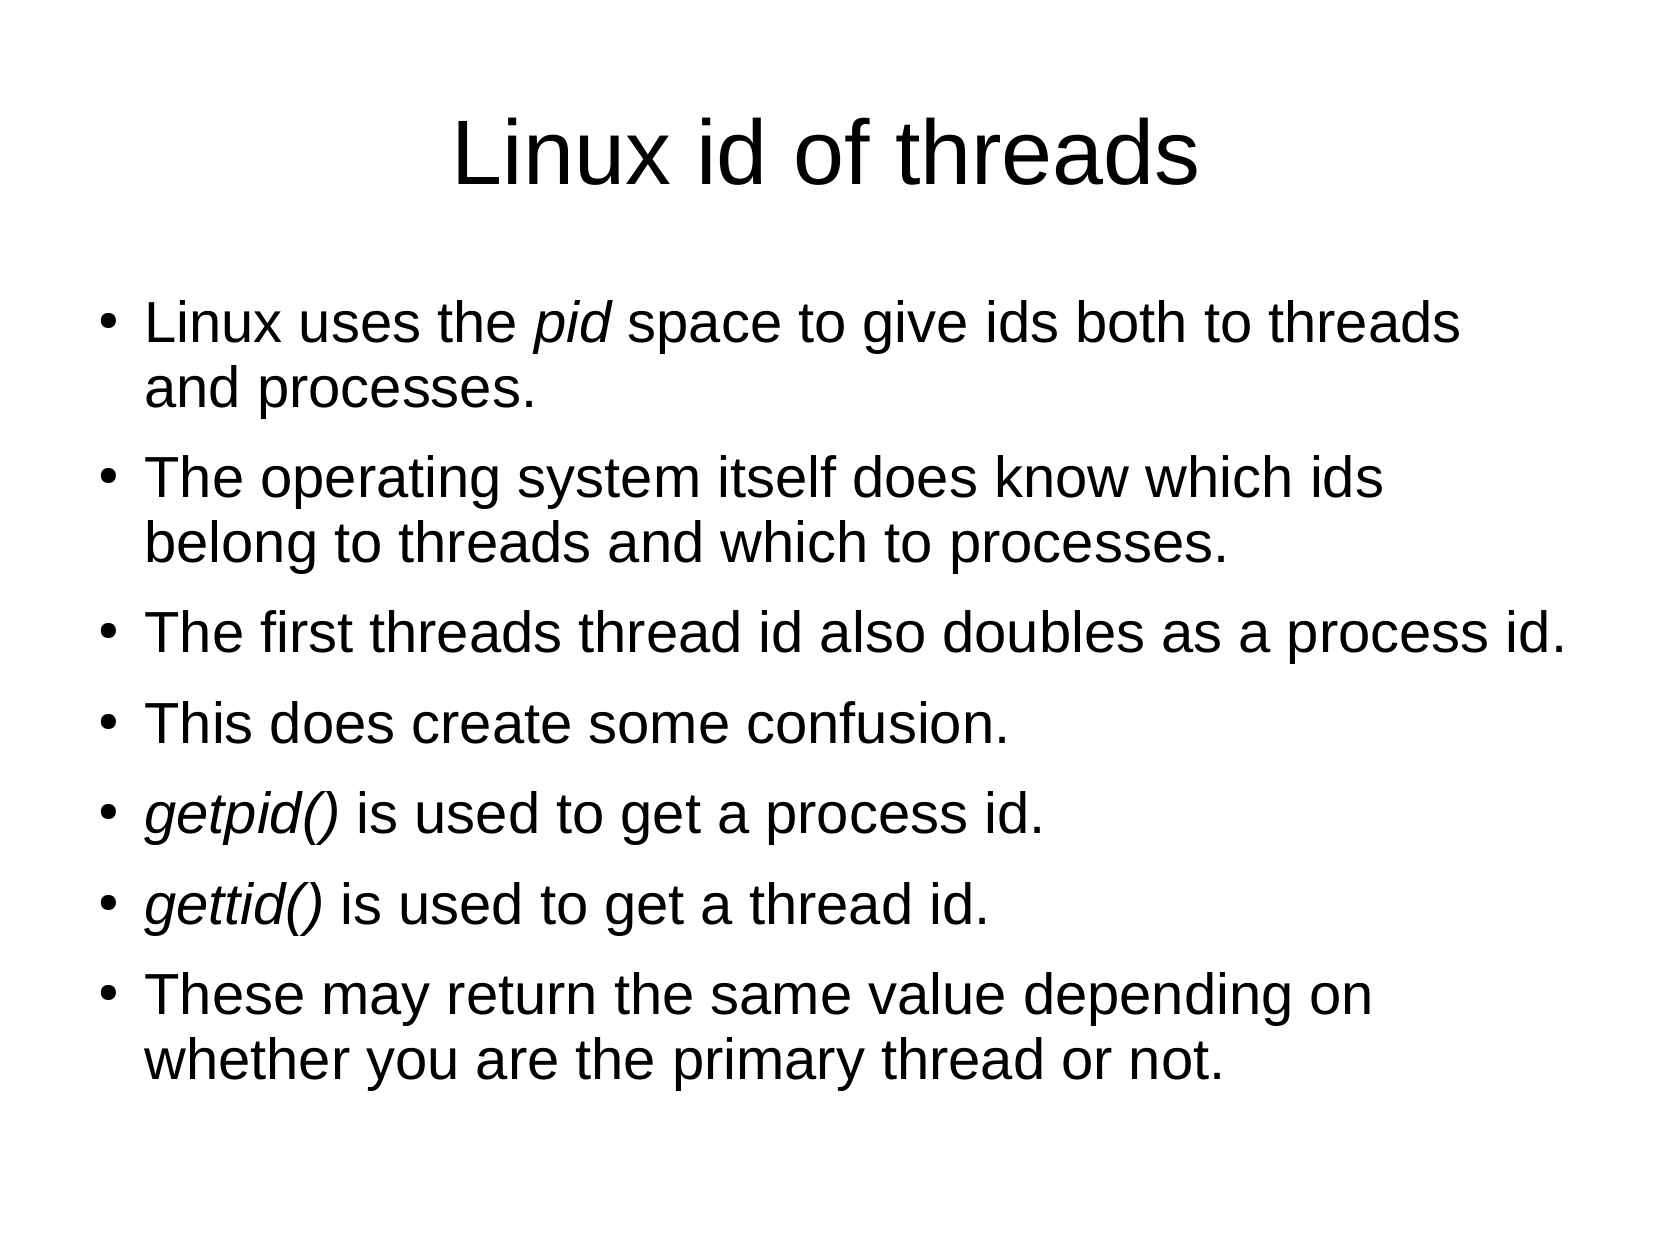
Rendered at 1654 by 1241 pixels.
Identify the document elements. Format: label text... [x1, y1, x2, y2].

list Linux uses the pid space to give ids both to threads and processes. The operating system itself does know which ids belong to threads and which to processes. The first threads thread id also doubles as a process id. This does create some confusion. getpid() is used to get a process id. gettid() is used to get a thread id. These may return the same value depending on whether you are the primary thread or not. [82, 290, 1571, 1109]
title Linux id of threads [82, 49, 1571, 257]
